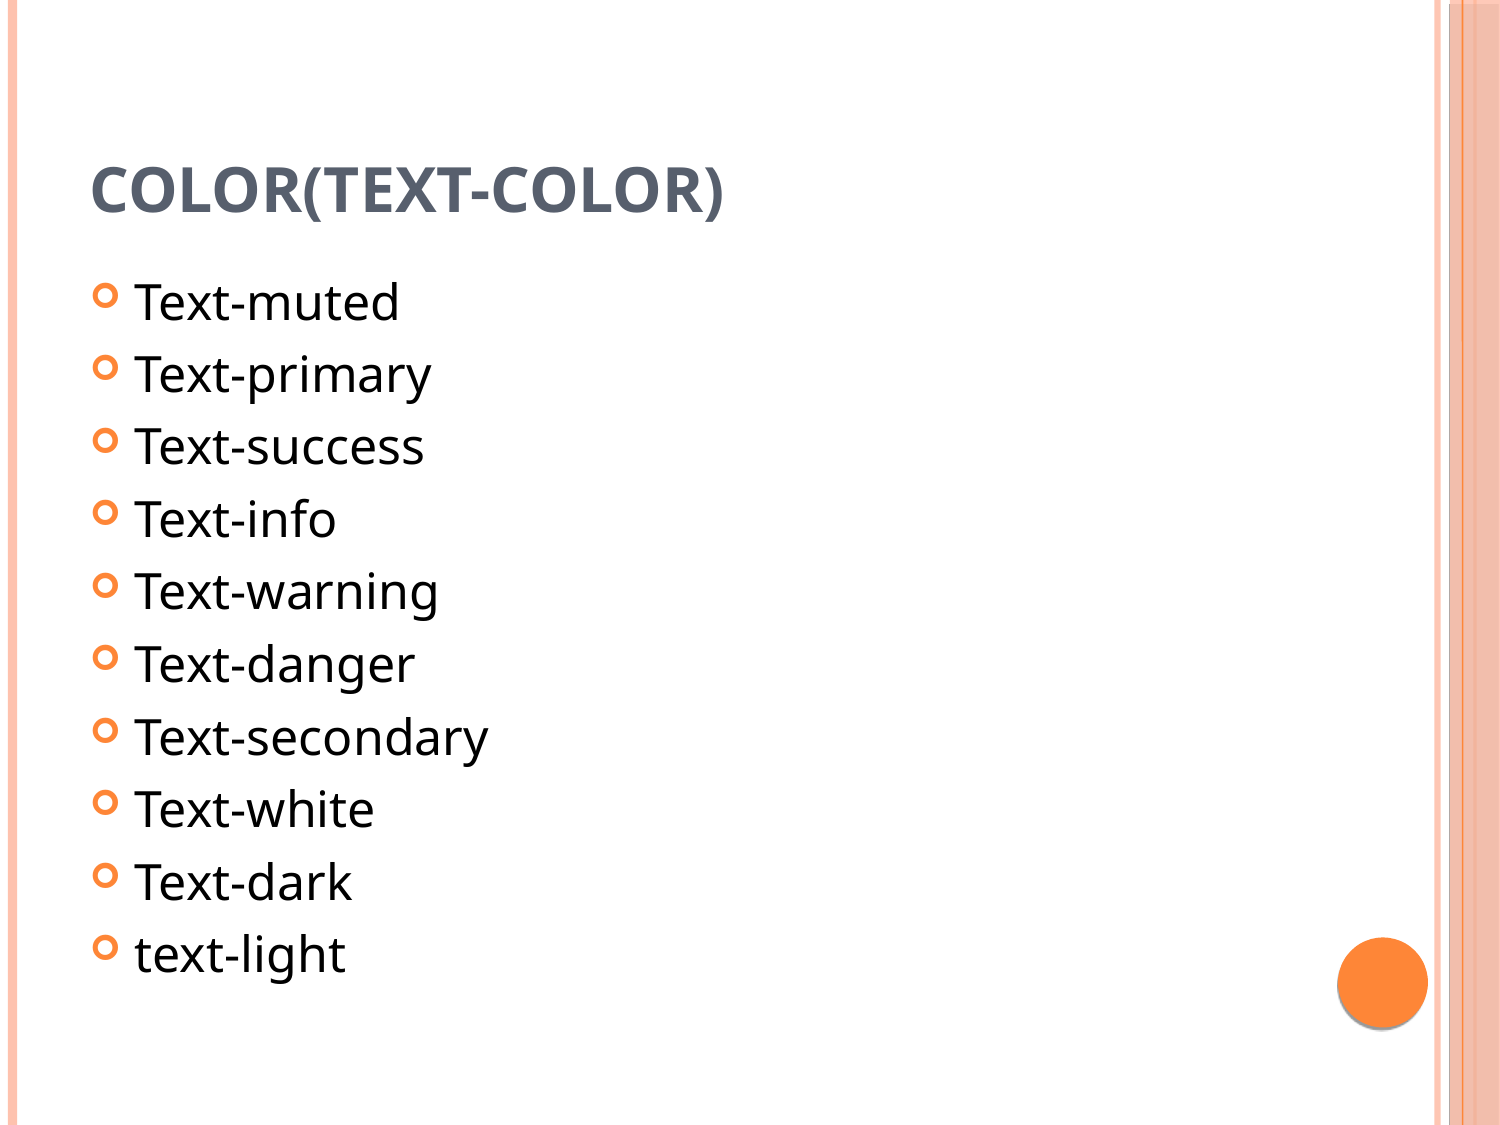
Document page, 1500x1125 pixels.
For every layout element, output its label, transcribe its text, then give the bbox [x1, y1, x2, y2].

title Color(text-color) [75, 45, 1300, 233]
list Text-muted Text-primary Text-success Text-info Text-warning Text-danger Text-secondary Text-white Text-dark text-light [75, 262, 1300, 1062]
